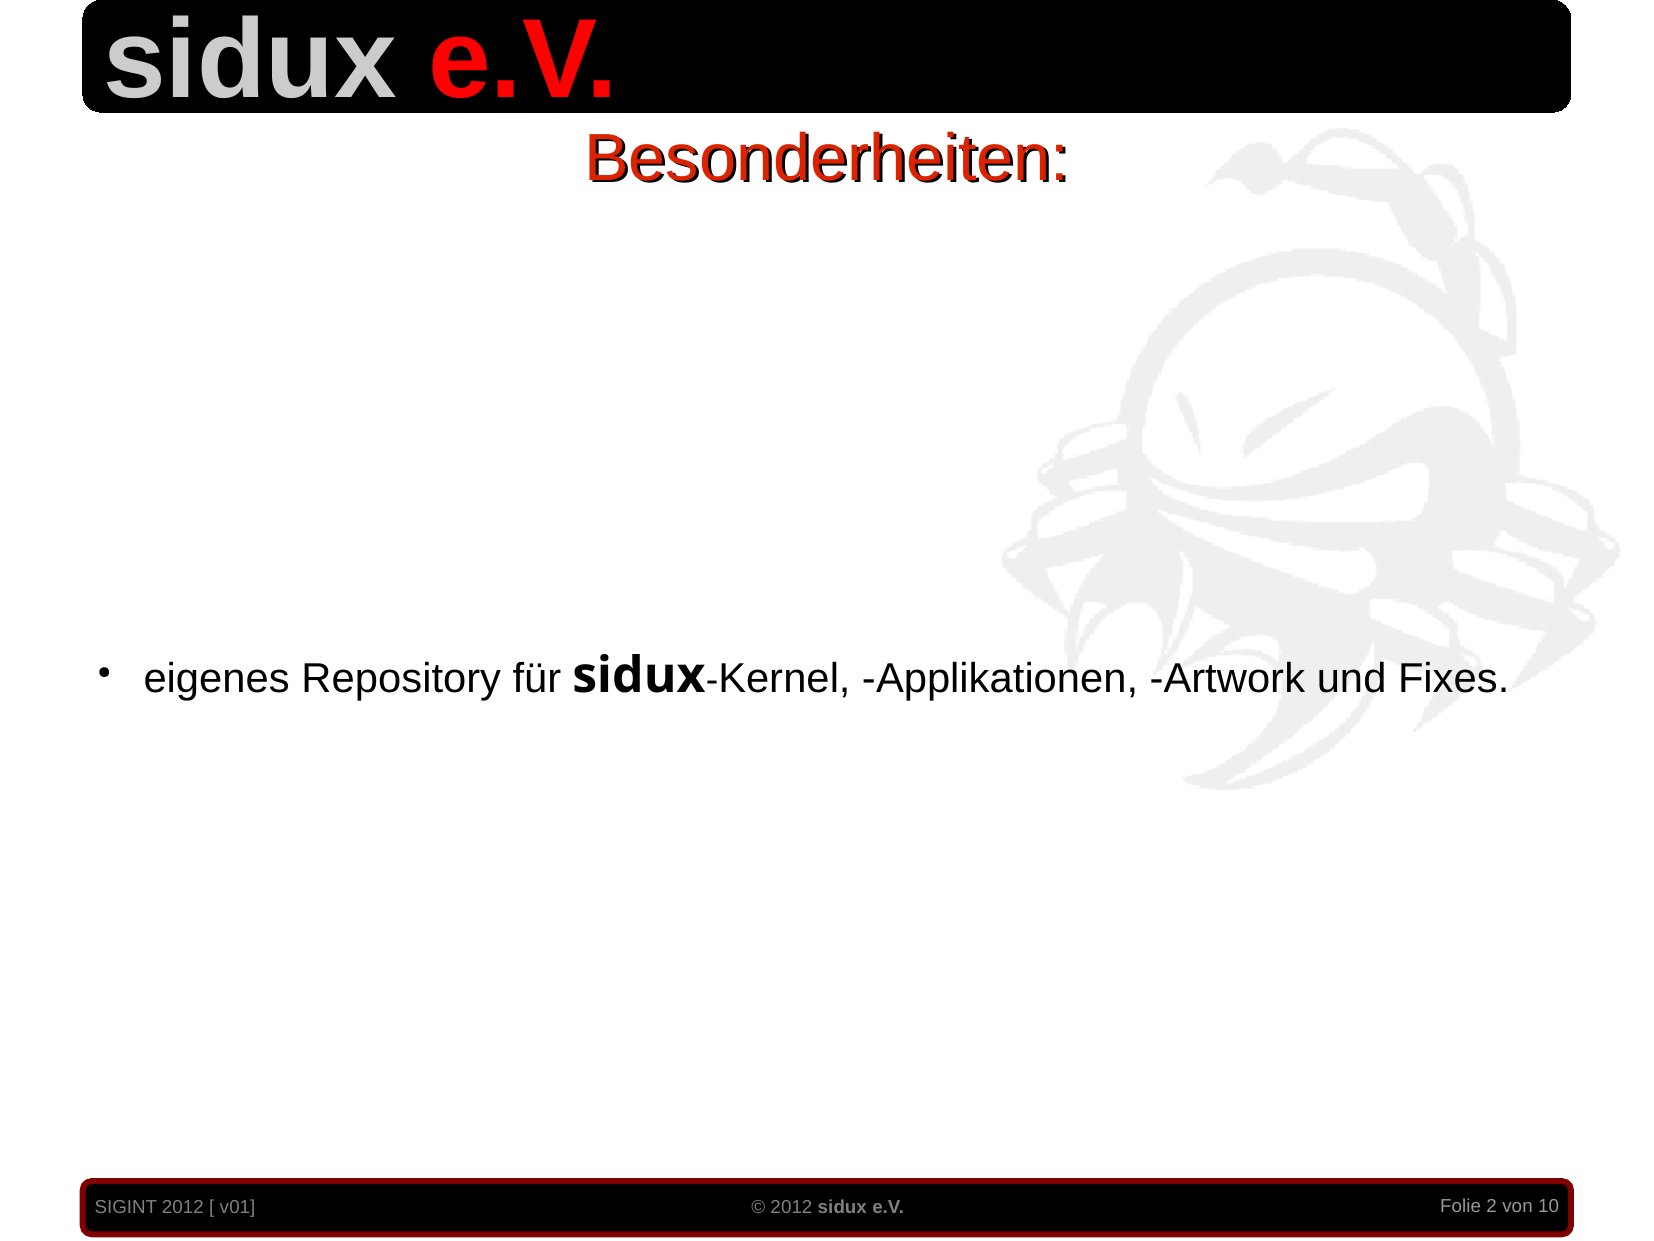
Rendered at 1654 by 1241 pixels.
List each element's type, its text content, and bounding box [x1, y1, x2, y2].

picture [997, 122, 1625, 798]
text_box eigenes Repository für sidux-Kernel, -Applikationen, -Artwork und Fixes. [82, 224, 1571, 1170]
text_box Besonderheiten: [82, 112, 1571, 213]
